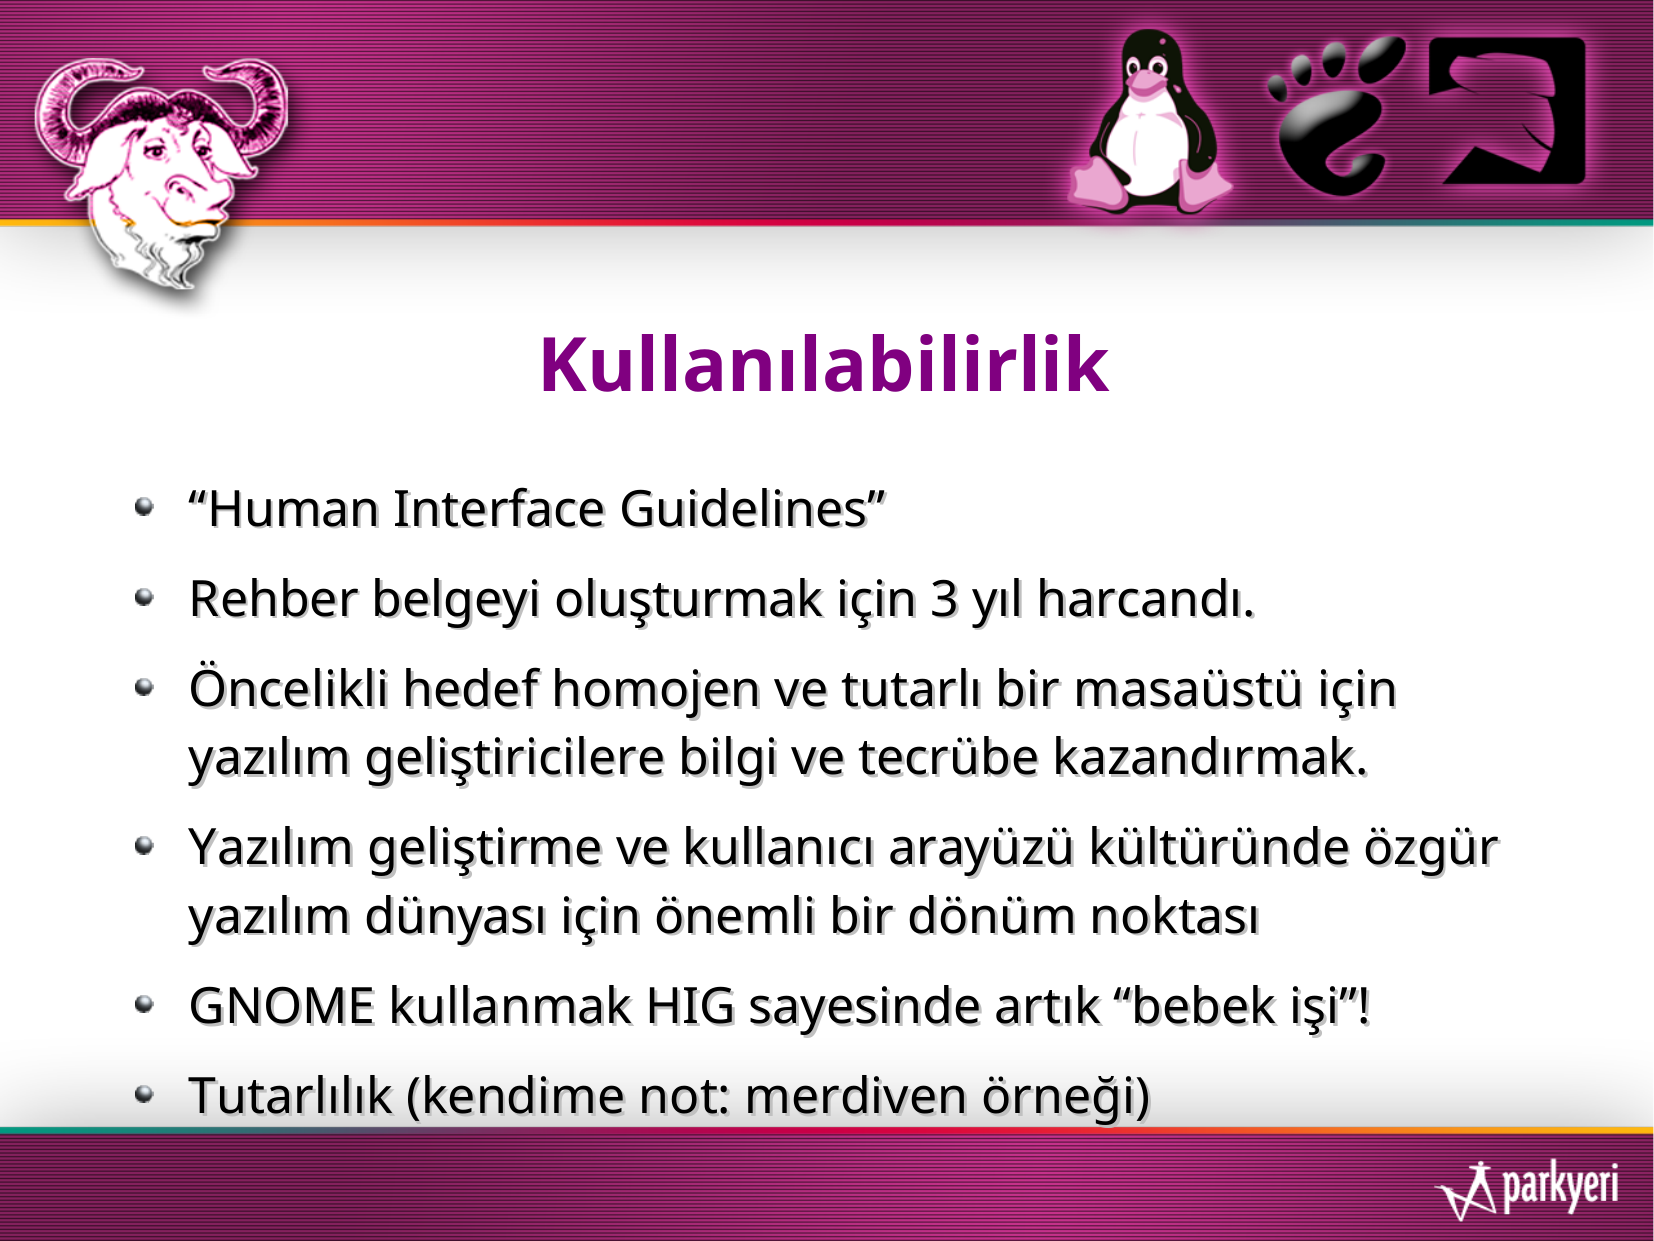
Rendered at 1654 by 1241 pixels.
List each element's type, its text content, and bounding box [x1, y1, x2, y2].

list “Human Interface Guidelines” Rehber belgeyi oluşturmak için 3 yıl harcandı. Öncelikli hedef homojen ve tutarlı bir masaüstü için yazılım geliştiricilere bilgi ve tecrübe kazandırmak. Yazılım geliştirme ve kullanıcı arayüzü kültüründe özgür yazılım dünyası için önemli bir dönüm noktası GNOME kullanmak HIG sayesinde artık “bebek işi”! Tutarlılık (kendime not: merdiven örneği) [118, 472, 1531, 1103]
picture [0, 0, 1654, 1241]
title Kullanılabilirlik [118, 295, 1531, 429]
